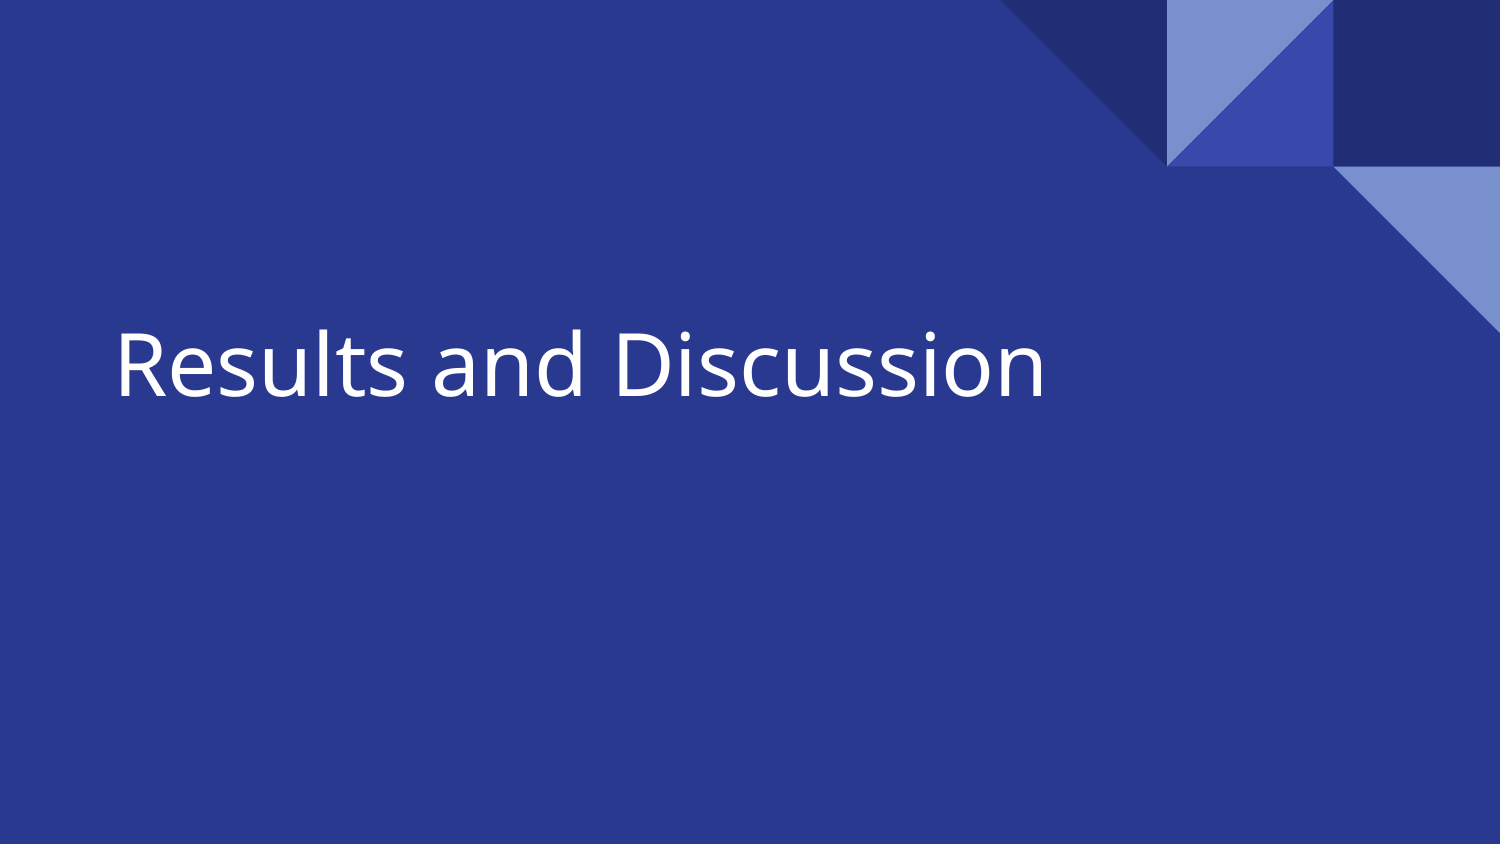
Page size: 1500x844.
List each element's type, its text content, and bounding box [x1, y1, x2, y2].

title Results and Discussion [98, 291, 1447, 429]
